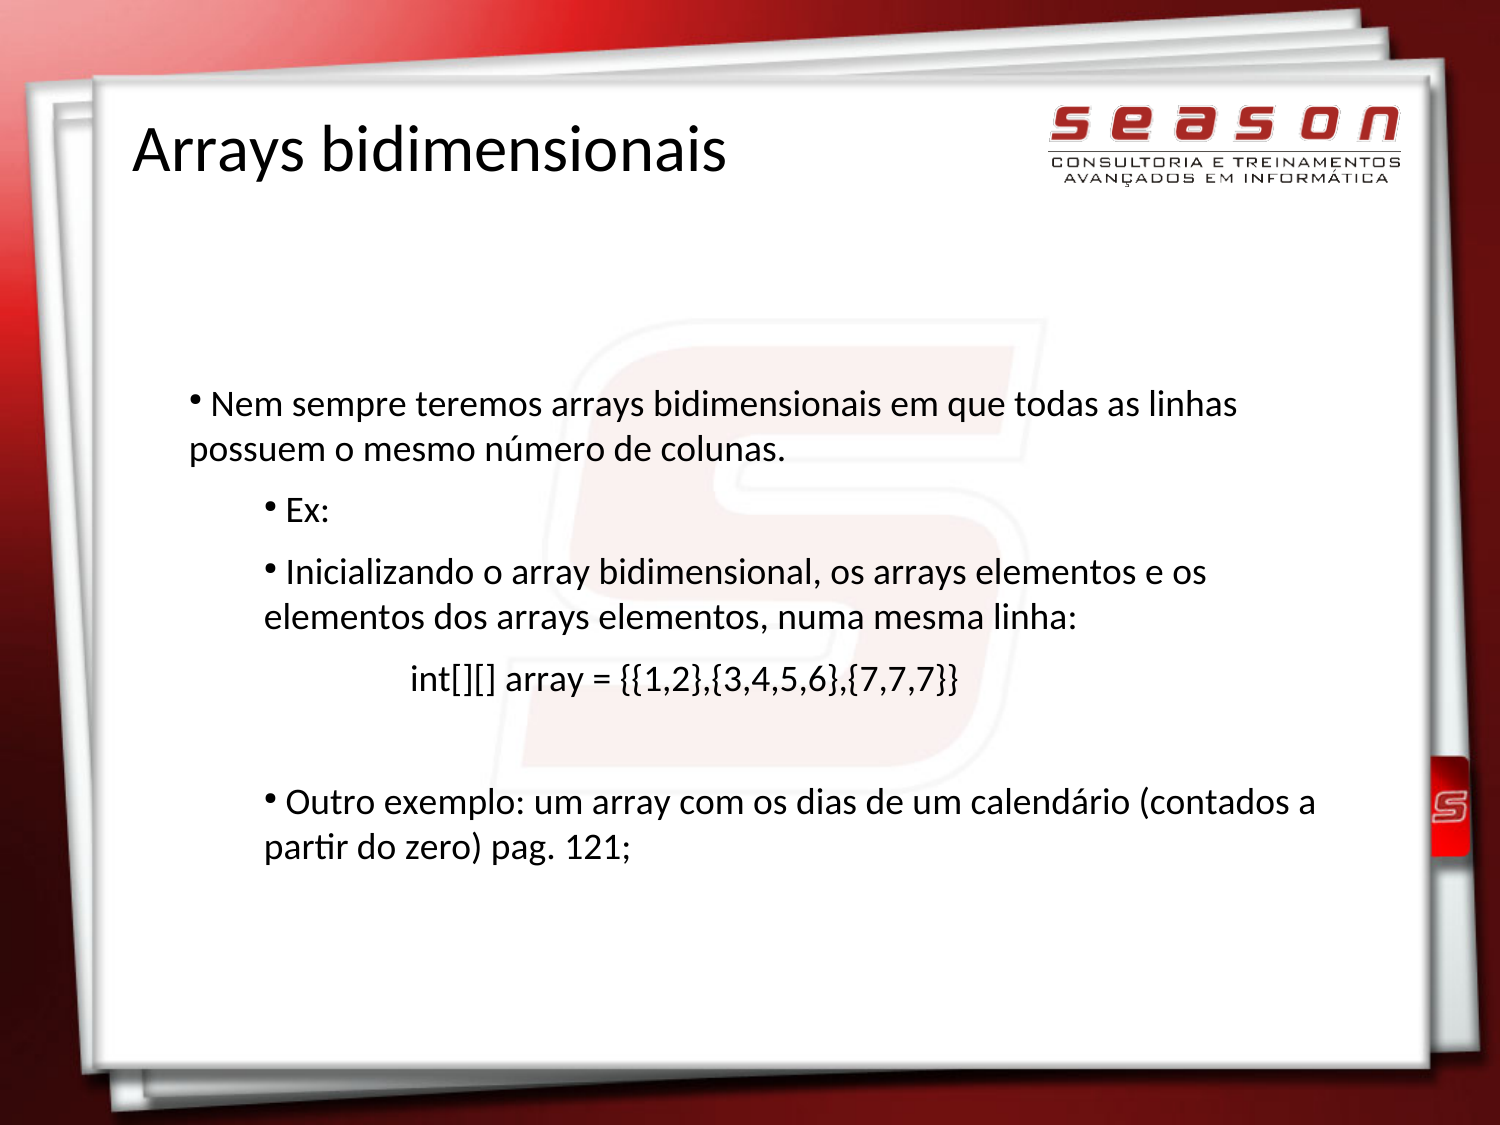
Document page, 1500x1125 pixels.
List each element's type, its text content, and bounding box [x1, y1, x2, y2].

text_box Nem sempre teremos arrays bidimensionais em que todas as linhas possuem o mesmo número de colunas. Ex: Inicializando o array bidimensional, os arrays elementos e os elementos dos arrays elementos, numa mesma linha: int[][] array = {{1,2},{3,4,5,6},{7,7,7}} Outro exemplo: um array com os dias de um calendário (contados a partir do zero) pag. 121; [188, 274, 1323, 972]
picture [0, 0, 1500, 1125]
title Arrays bidimensionais [118, 33, 1394, 257]
